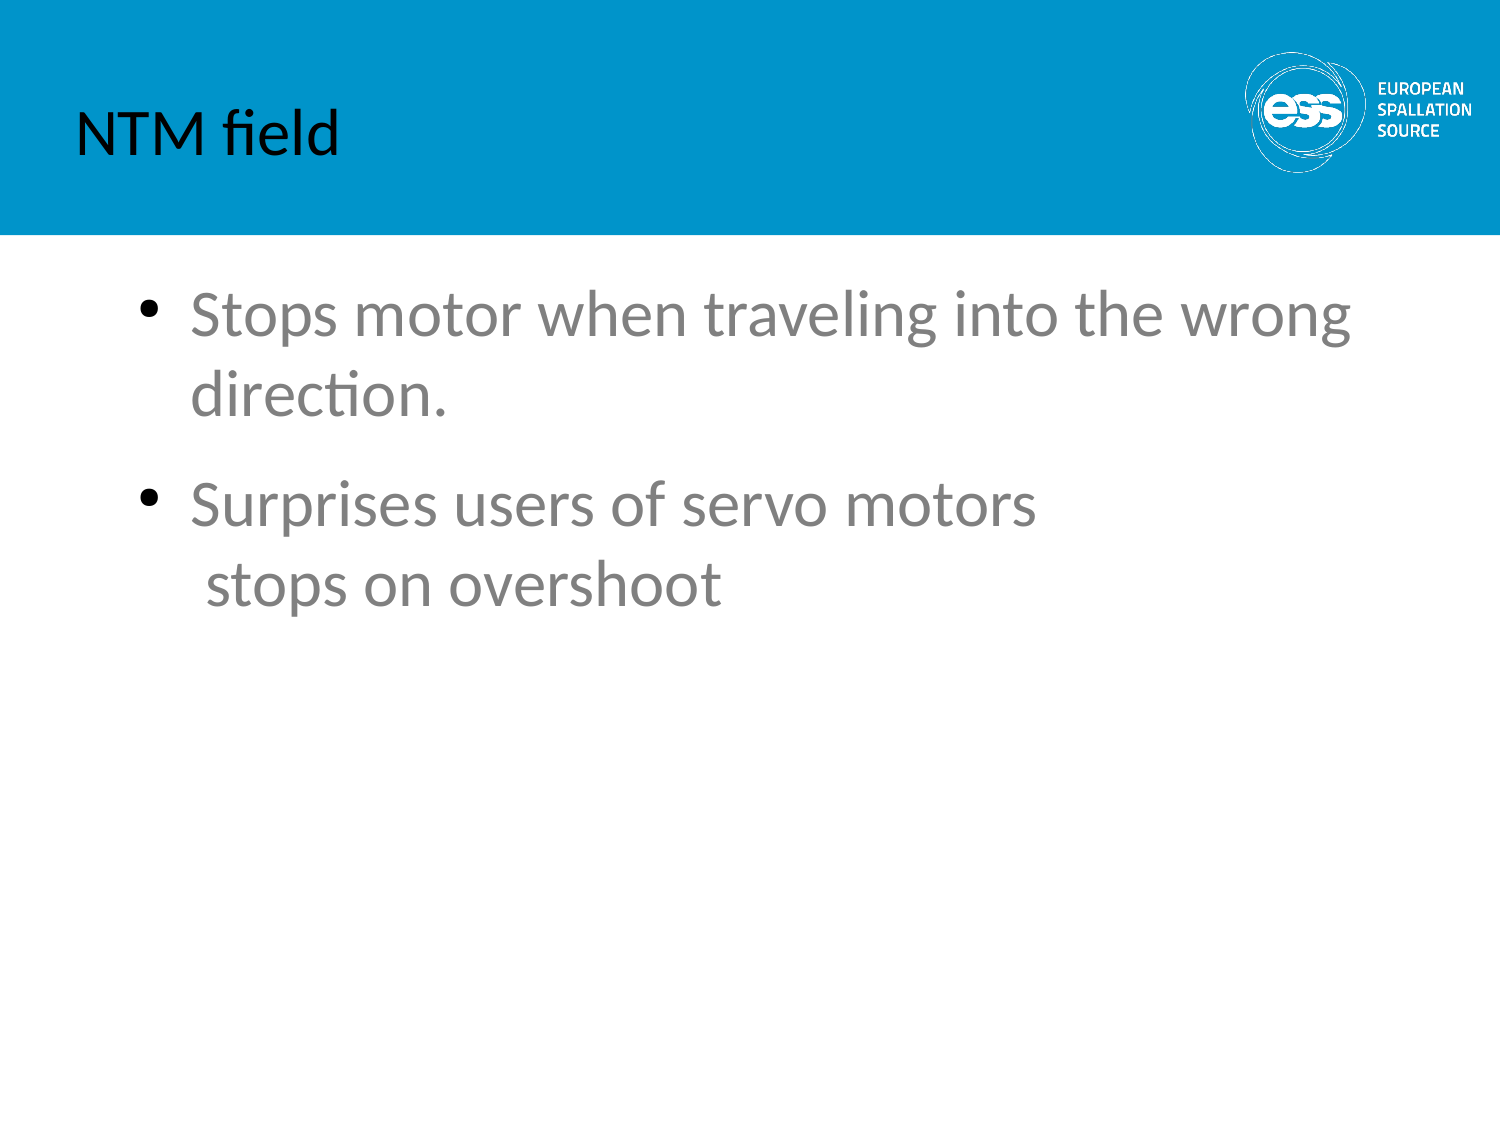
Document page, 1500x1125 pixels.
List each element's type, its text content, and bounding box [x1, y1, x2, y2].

picture [1423, 83, 1430, 94]
picture [1409, 104, 1415, 115]
picture [1389, 104, 1393, 115]
picture [1264, 94, 1342, 127]
picture [1398, 109, 1406, 115]
picture [1400, 83, 1407, 94]
list Stops motor when traveling into the wrong direction. Surprises users of servo motors stops on overshoot [105, 262, 1456, 1005]
picture [1454, 83, 1458, 94]
picture [1432, 125, 1438, 136]
picture [1443, 86, 1450, 93]
picture [1379, 83, 1385, 94]
picture [1418, 104, 1423, 115]
title NTM field [75, 45, 1247, 233]
picture [1422, 125, 1428, 134]
picture [1436, 104, 1444, 115]
